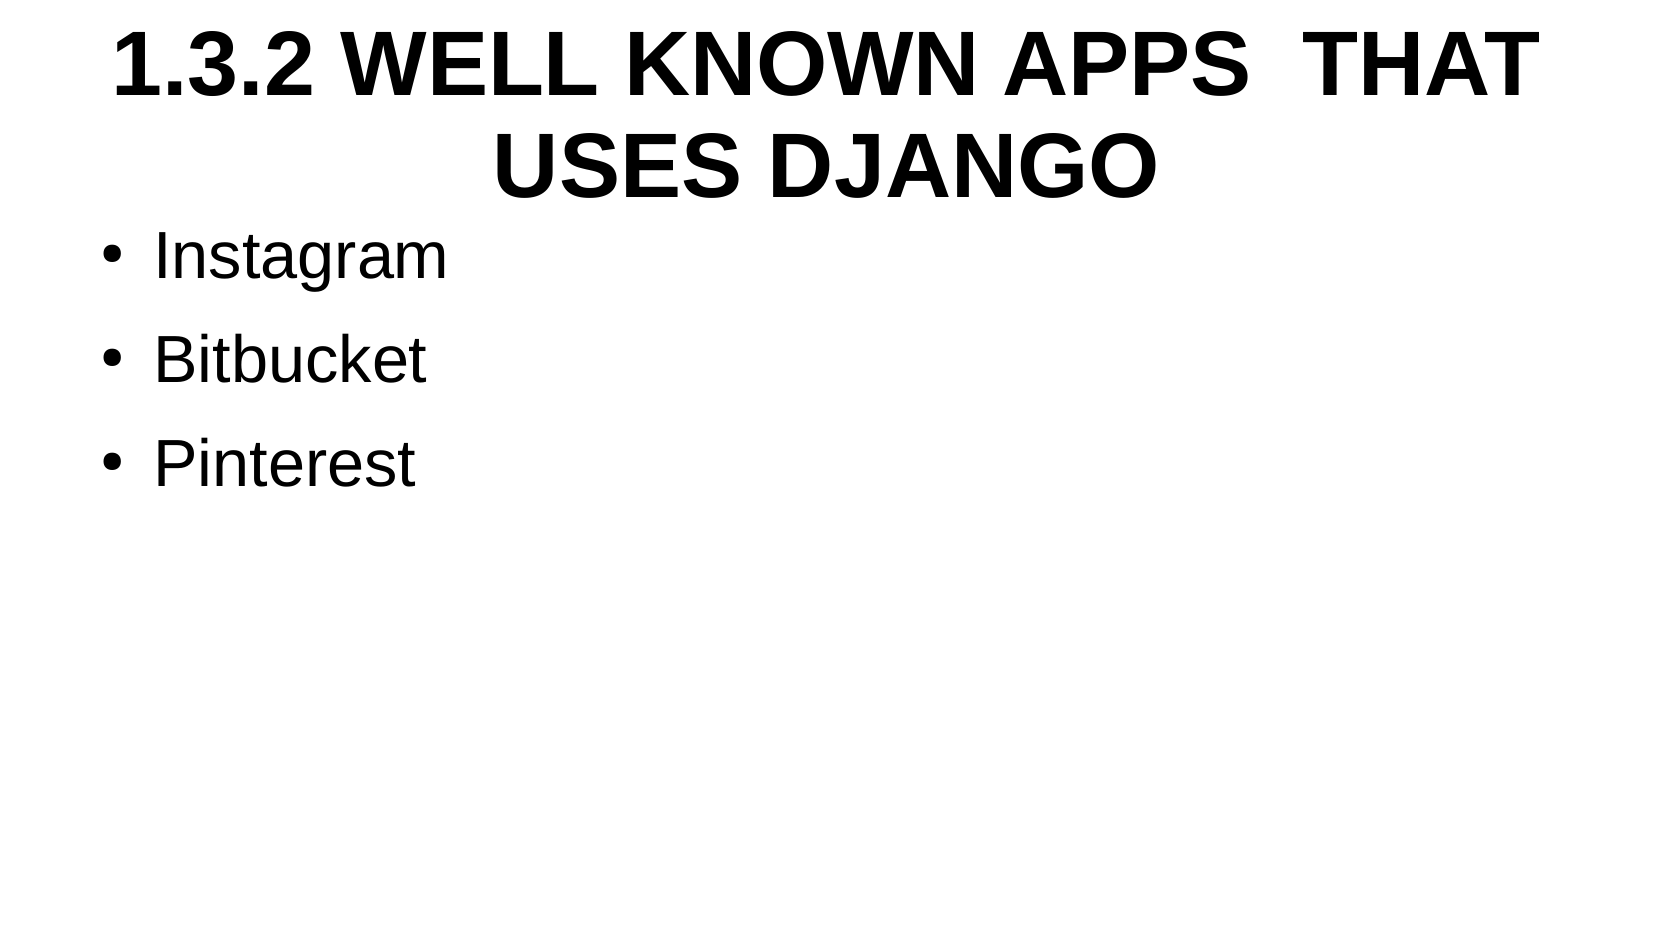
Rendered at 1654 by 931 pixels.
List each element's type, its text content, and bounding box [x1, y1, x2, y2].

title 1.3.2 WELL KNOWN APPS THAT USES DJANGO [82, 12, 1571, 217]
list Instagram Bitbucket Pinterest [82, 217, 1571, 758]
